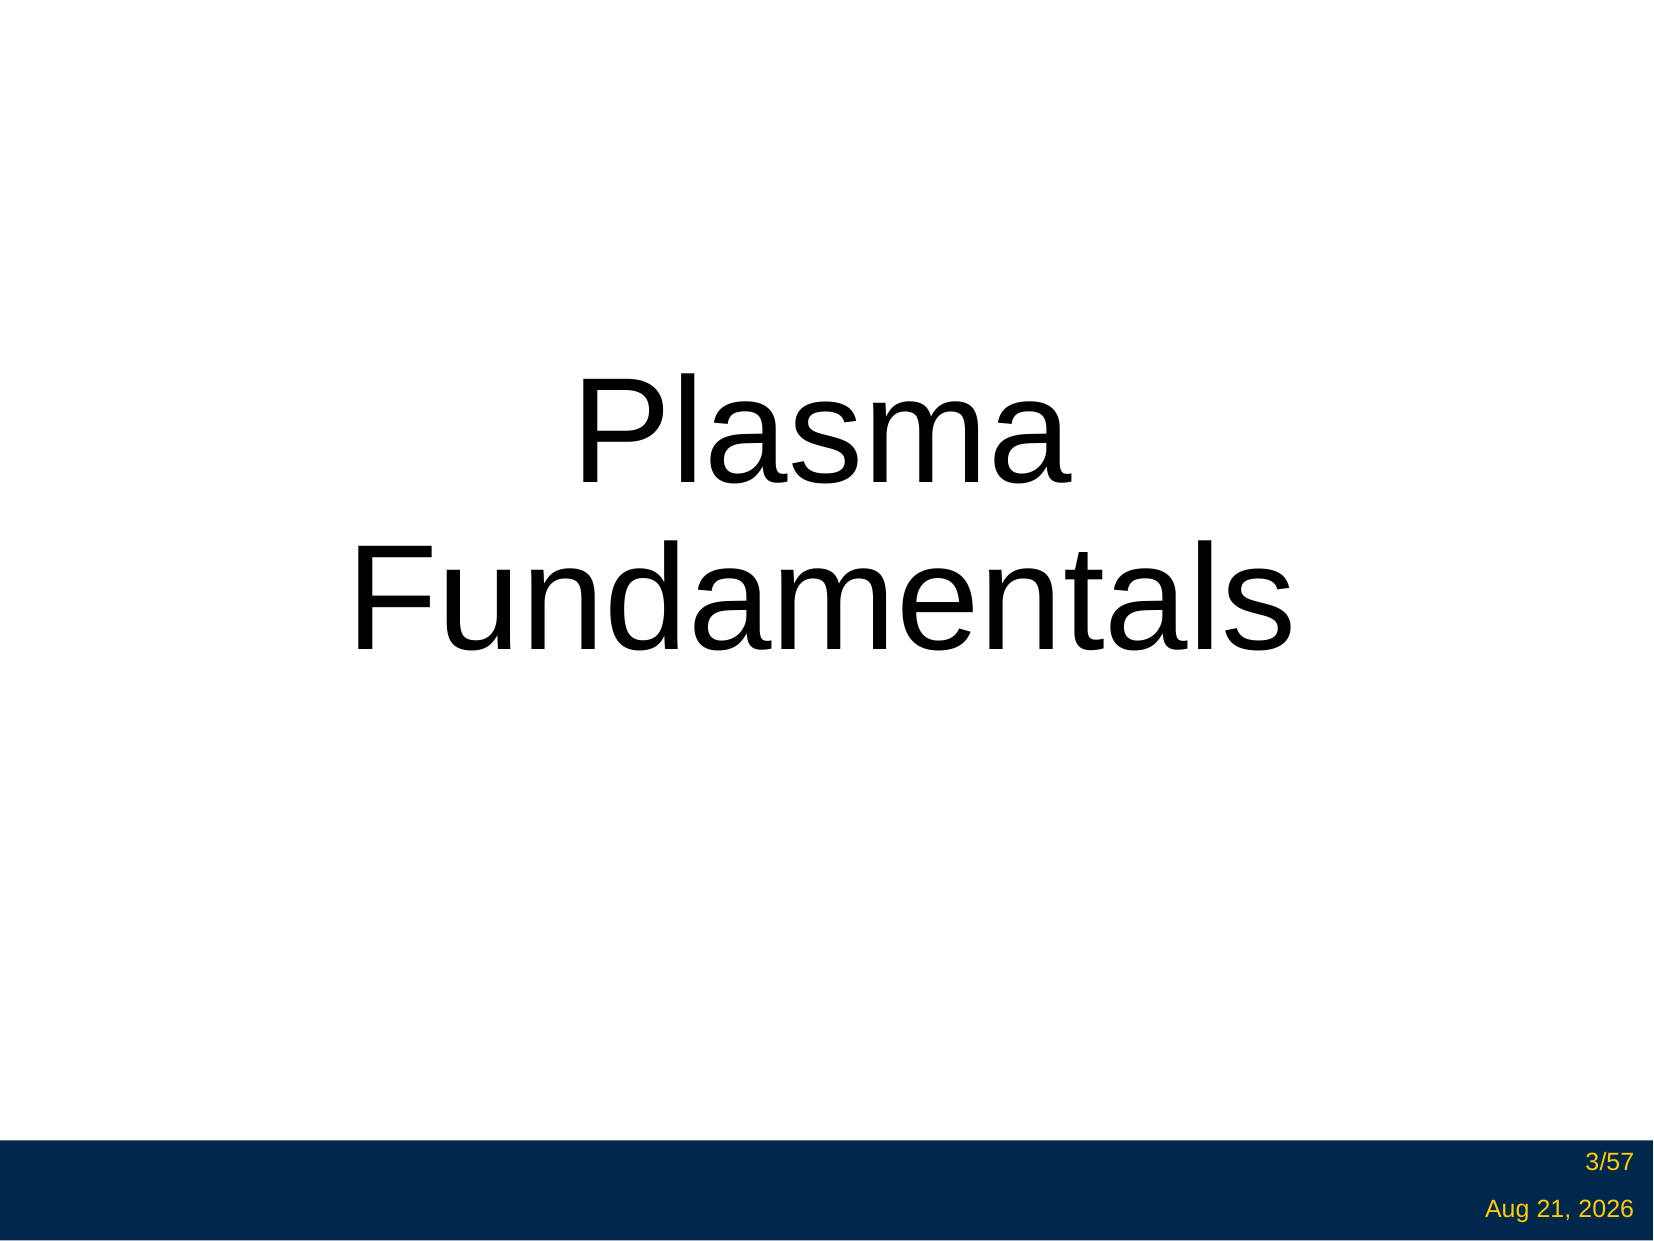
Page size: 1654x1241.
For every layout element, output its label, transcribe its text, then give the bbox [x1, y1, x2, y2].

text_box Plasma Fundamentals [331, 338, 1309, 784]
